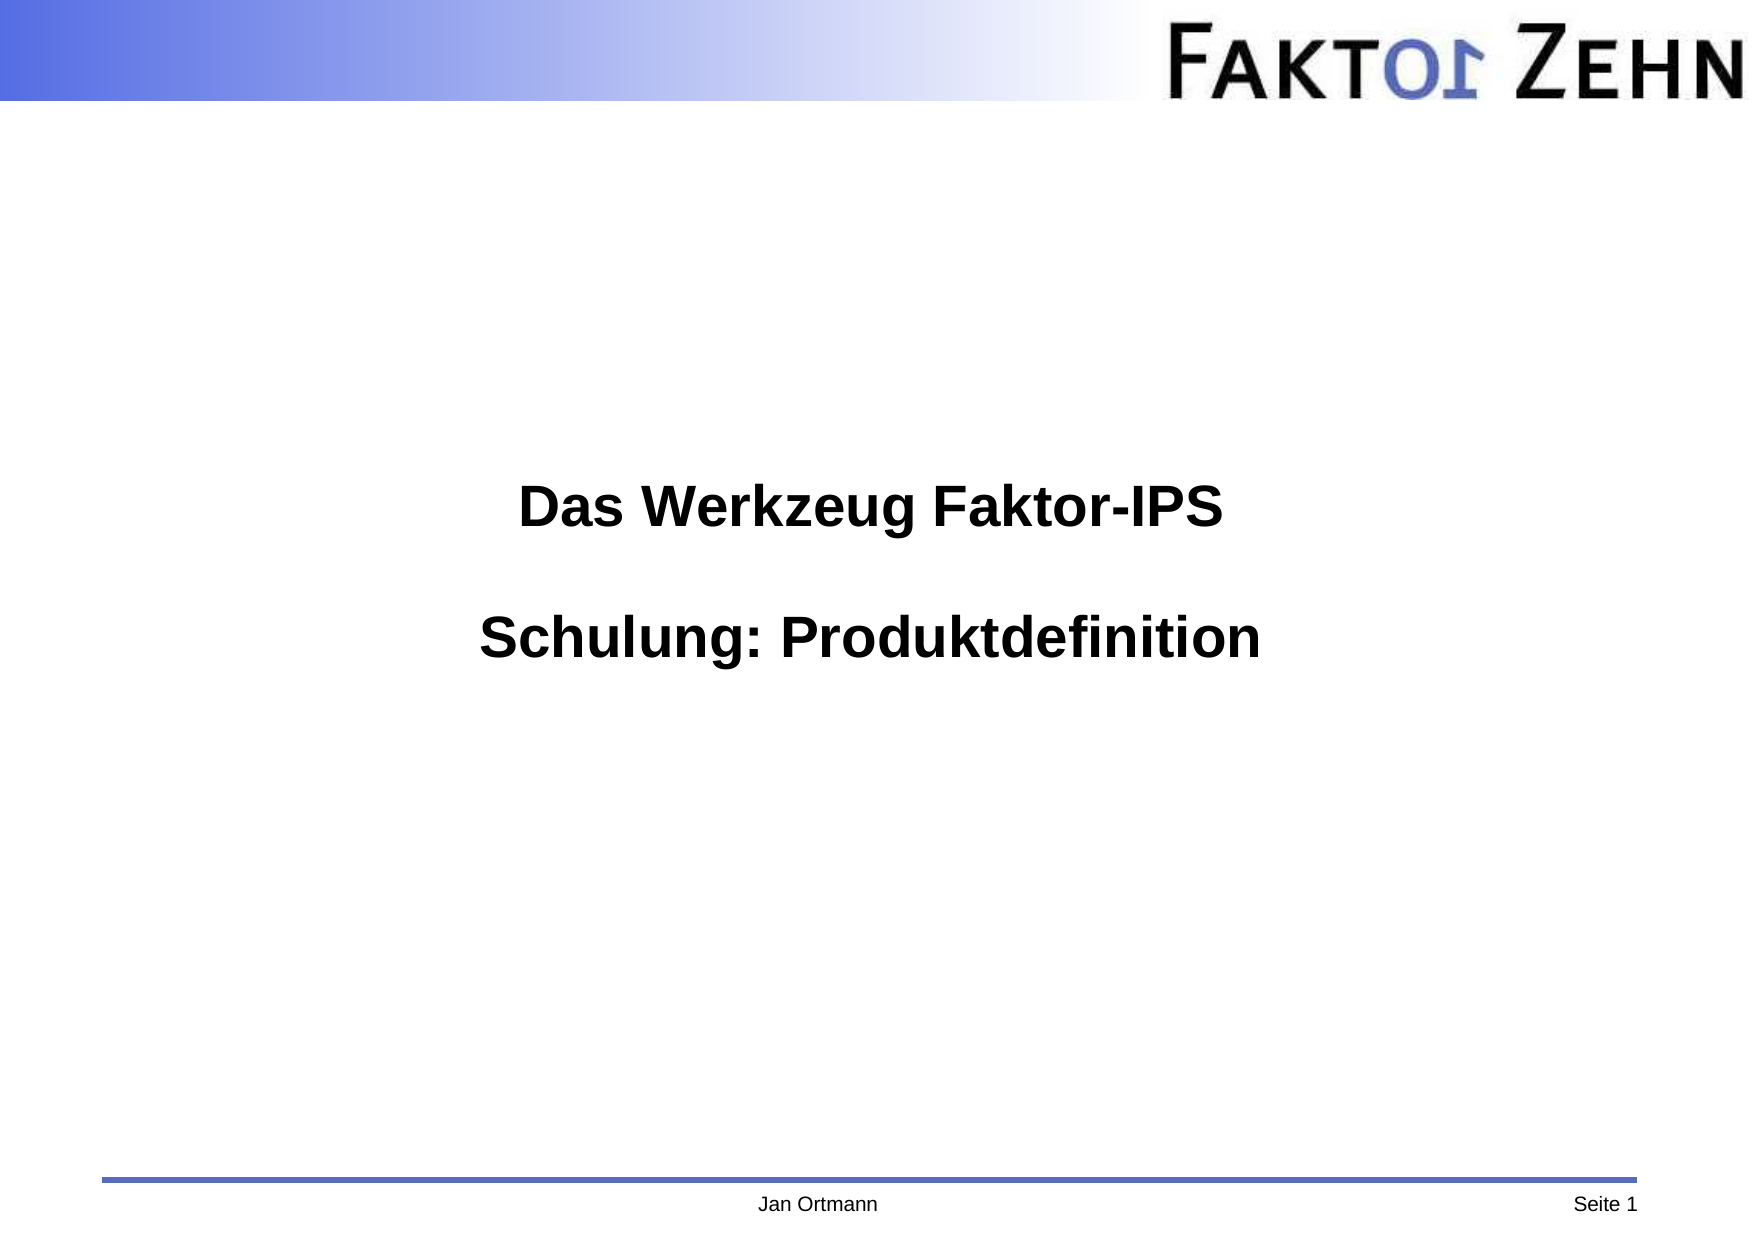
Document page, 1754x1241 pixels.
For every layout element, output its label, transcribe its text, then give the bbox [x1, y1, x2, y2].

text_box Das Werkzeug Faktor-IPS Schulung: Produktdefinition [428, 437, 1315, 827]
picture [1162, 7, 1752, 100]
